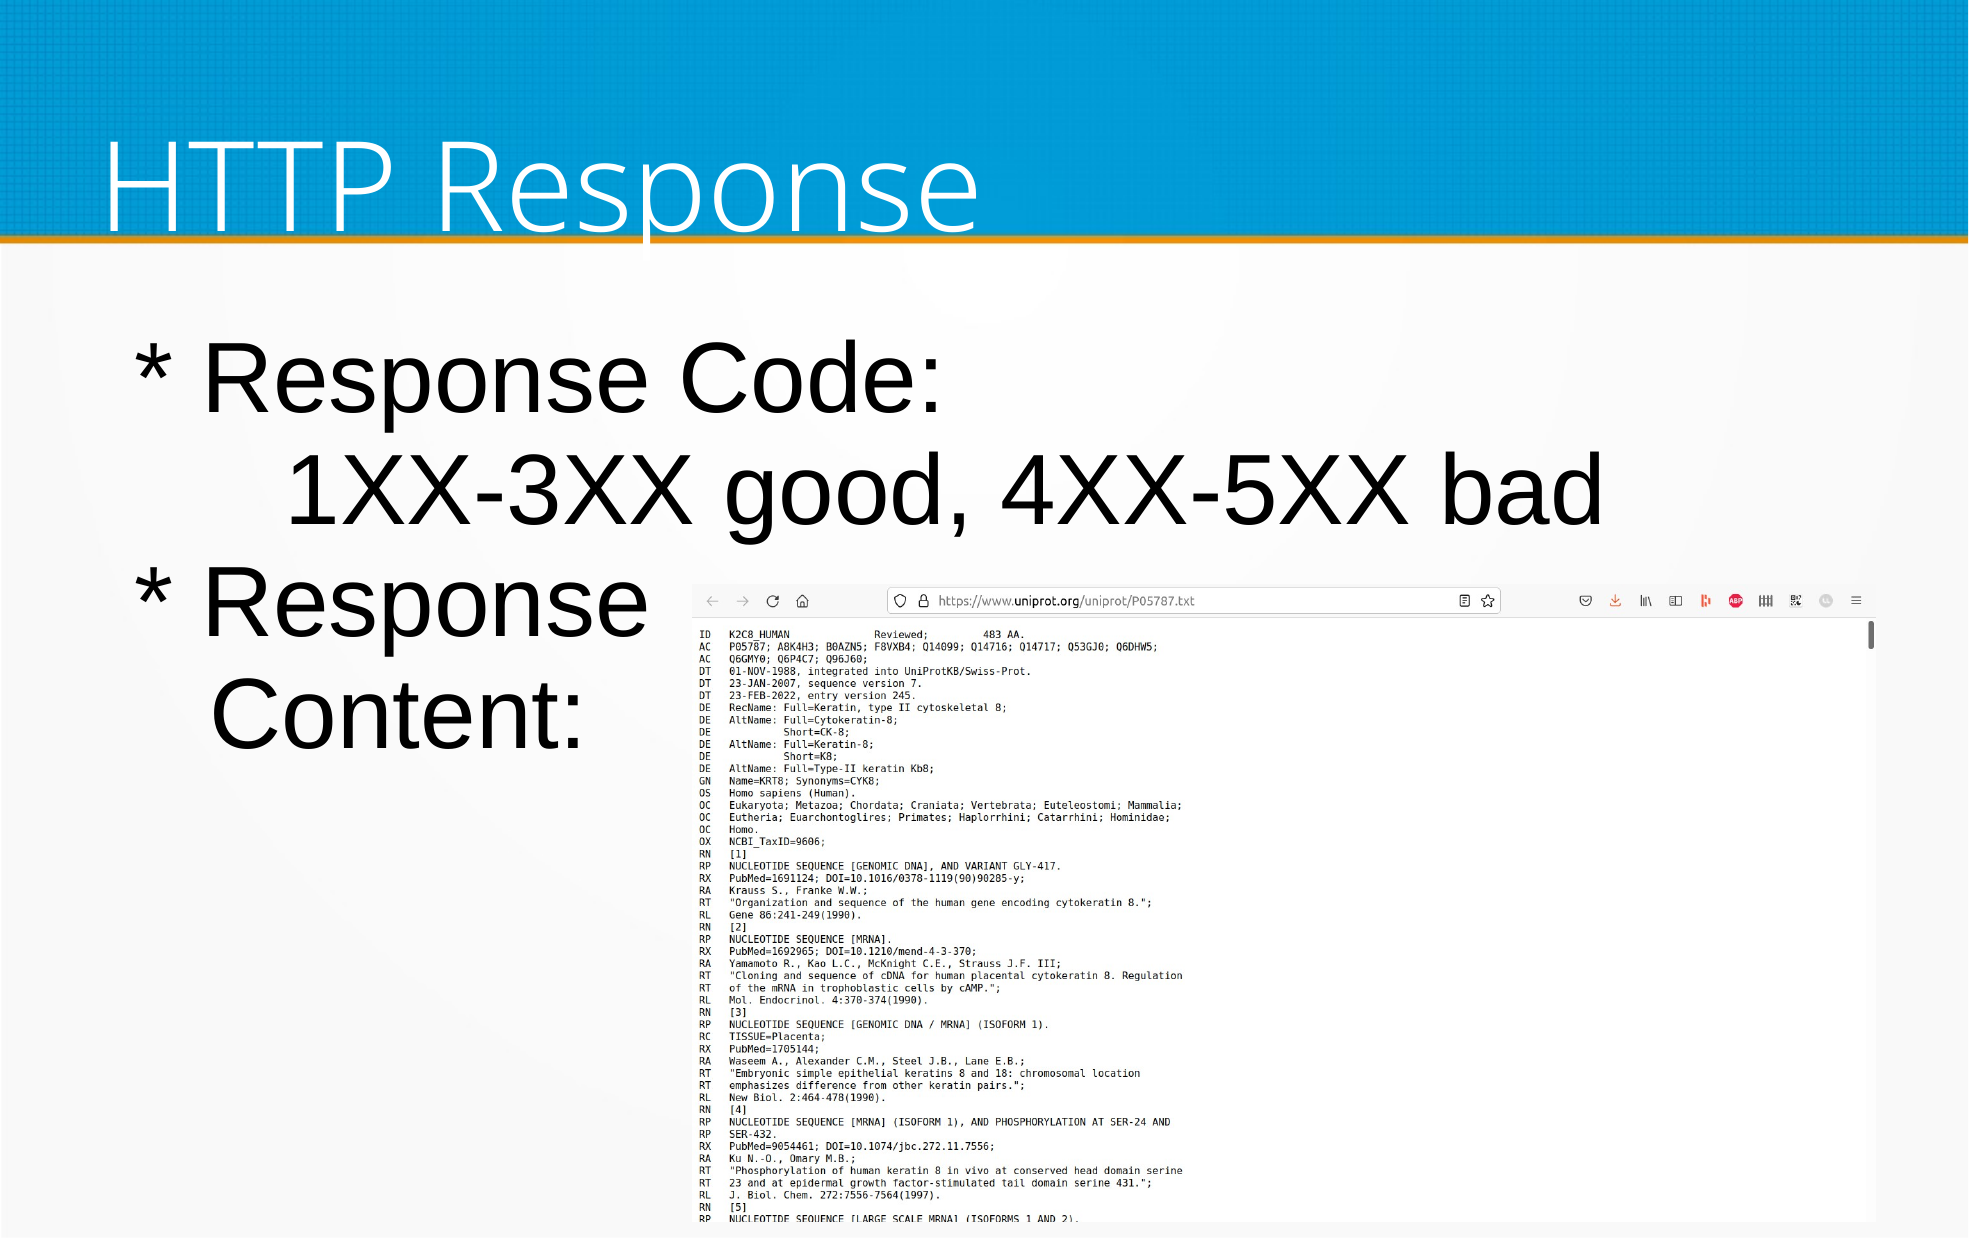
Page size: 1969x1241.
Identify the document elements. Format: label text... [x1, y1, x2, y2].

picture [0, 233, 1969, 1241]
text_box * Response Code: 1XX-3XX good, 4XX-5XX bad * Response Content: [120, 315, 1831, 777]
title HTTP Response [98, 49, 1870, 257]
